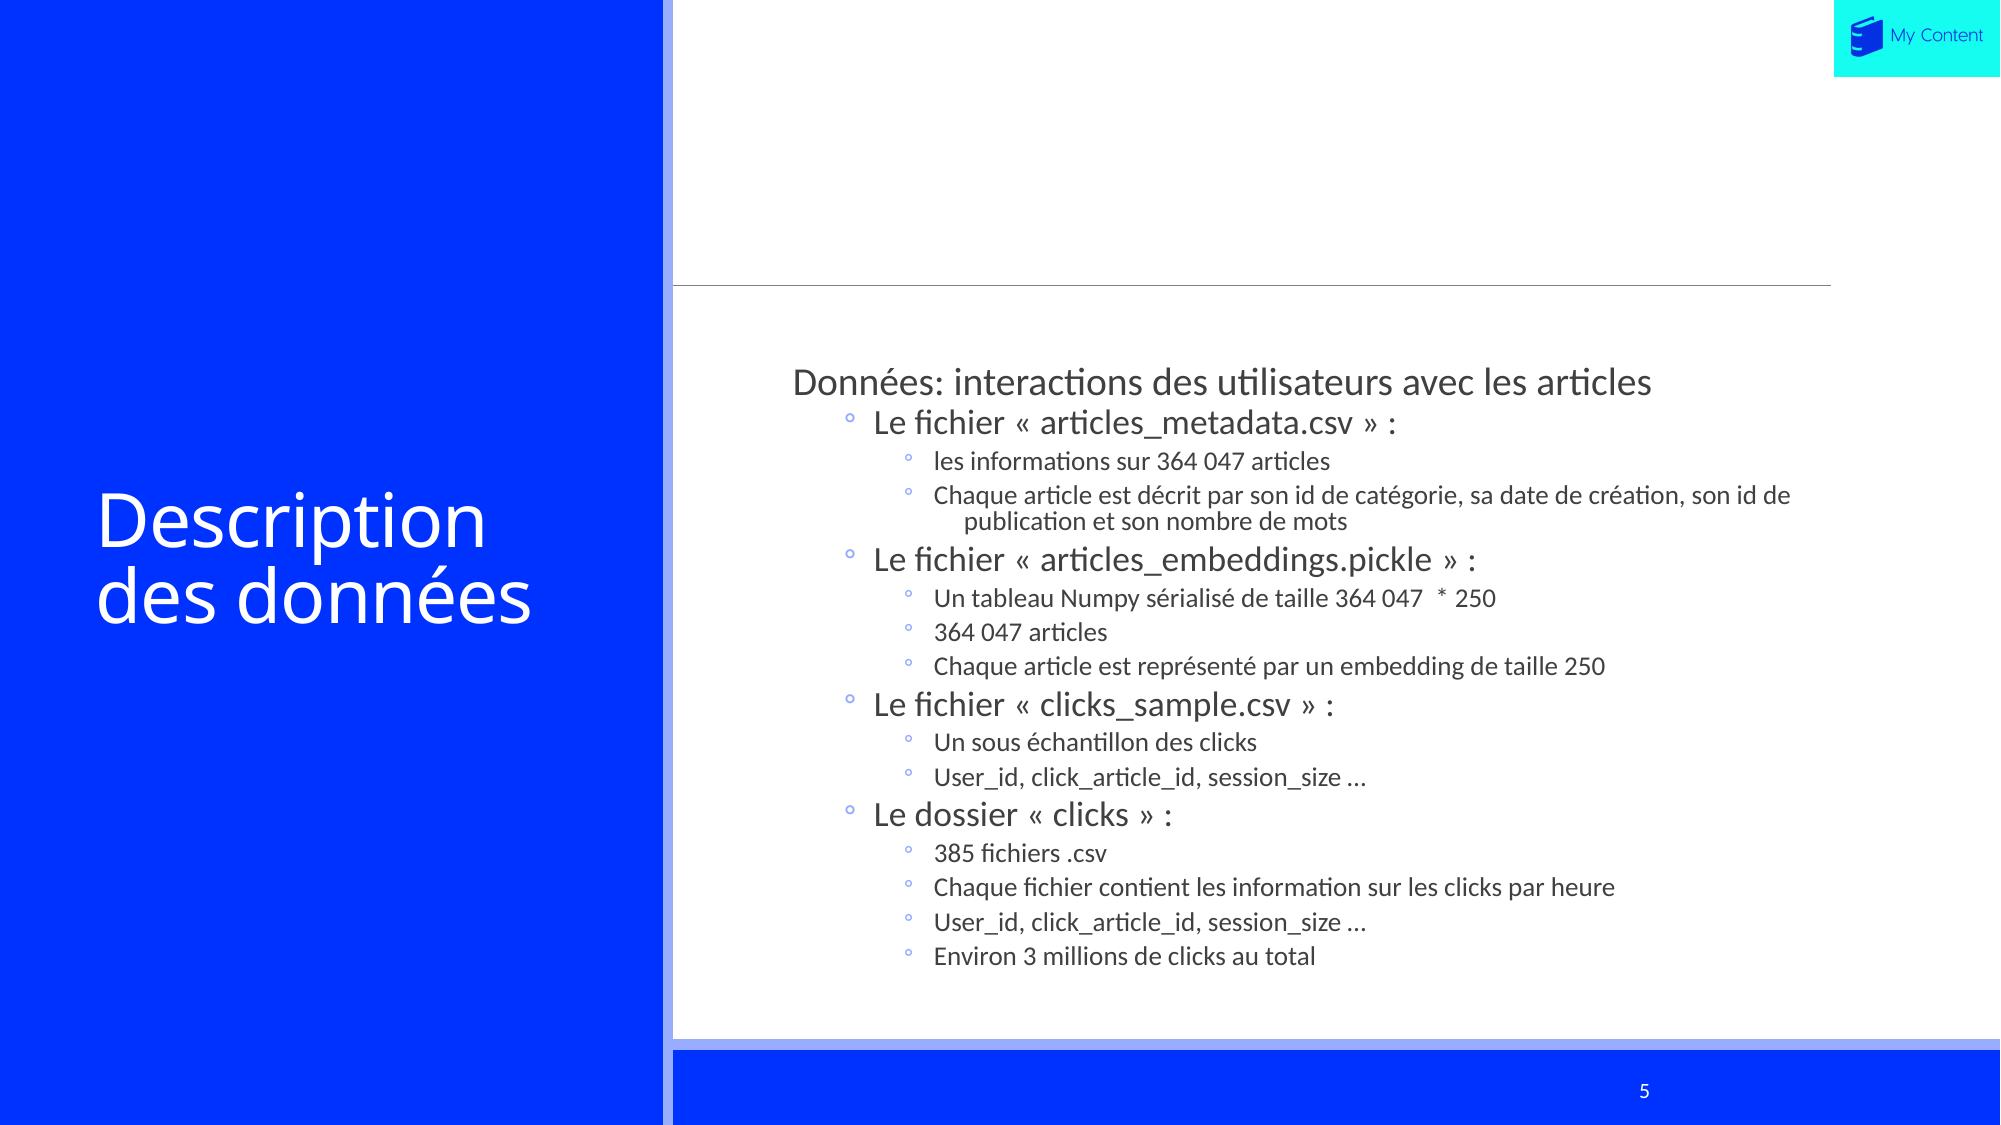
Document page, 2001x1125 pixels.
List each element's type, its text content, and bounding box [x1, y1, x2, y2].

text_box [0, 0, 673, 1125]
list Données: interactions des utilisateurs avec les articles Le fichier « articles_metadata.csv » : les informations sur 364 047 articles Chaque article est décrit par son id de catégorie, sa date de création, son id de publication et son nombre de mots Le fichier « articles_embeddings.pickle » : Un tableau Numpy sérialisé de taille 364 047 * 250 364 047 articles Chaque article est représenté par un embedding de taille 250 Le fichier « clicks_sample.csv » : Un sous échantillon des clicks User_id, click_article_id, session_size … Le dossier « clicks » : 385 fichiers .csv Chaque fichier contient les information sur les clicks par heure User_id, click_article_id, session_size … Environ 3 millions de clicks au total [777, 310, 1831, 1026]
text_box [1624, 1059, 1840, 1120]
picture [1834, 0, 2000, 77]
title Description des données [80, 99, 587, 1026]
